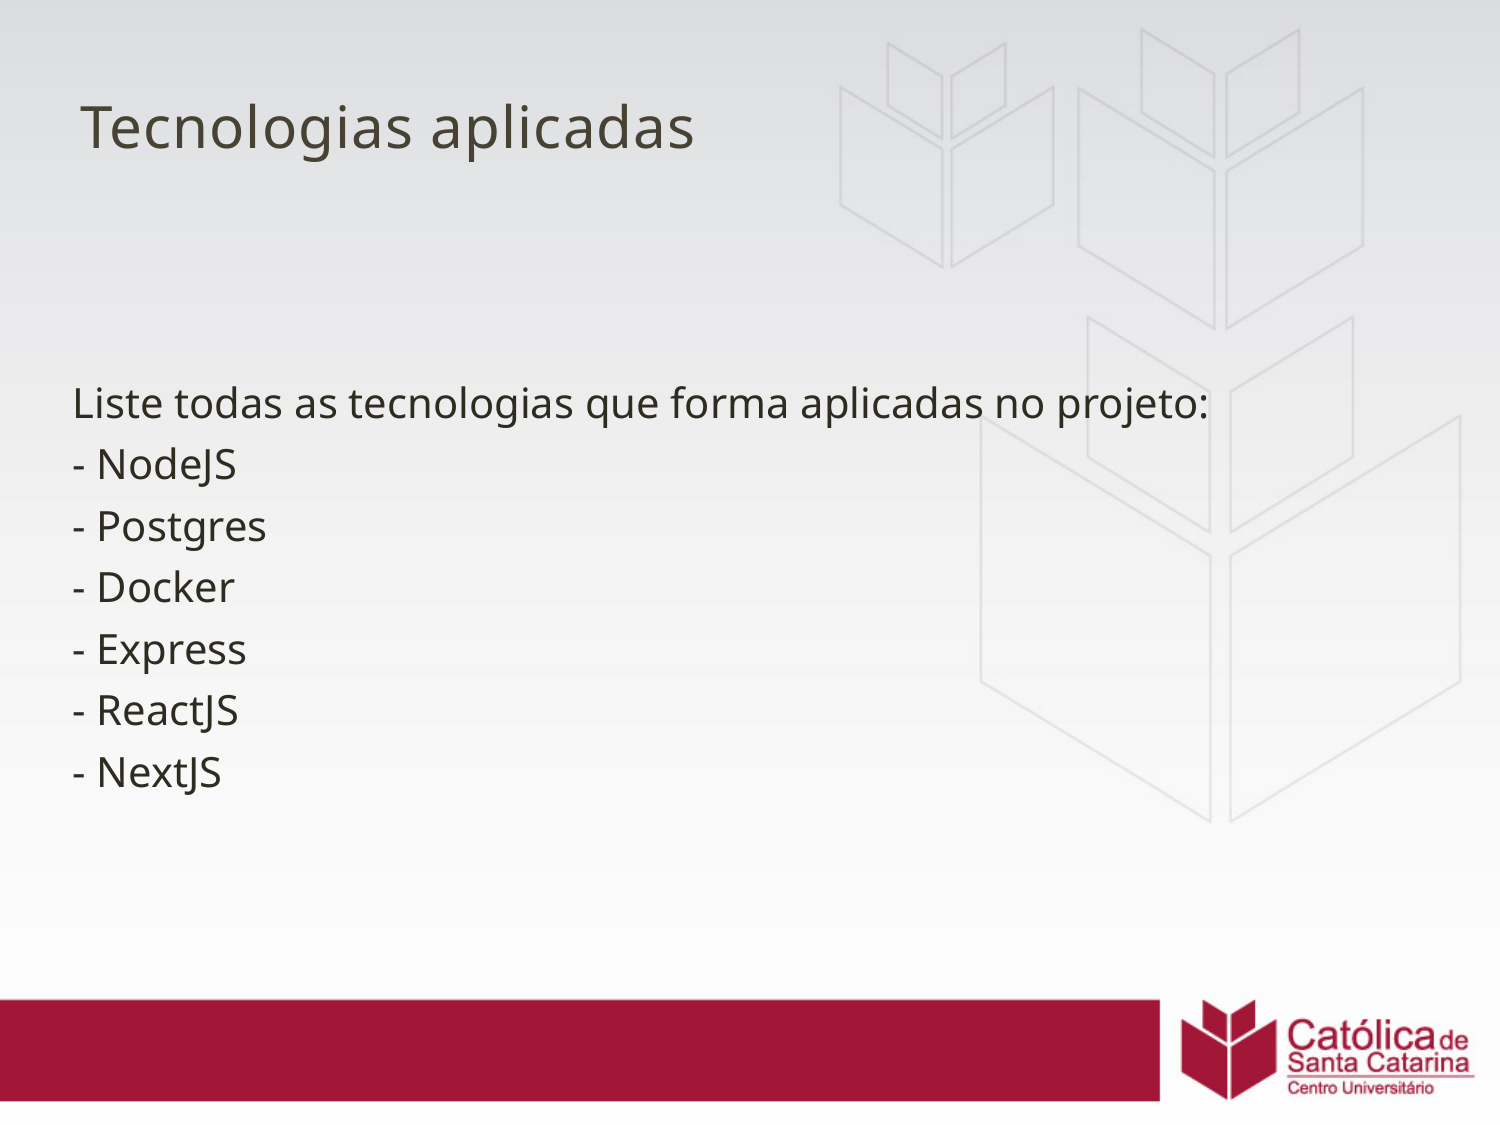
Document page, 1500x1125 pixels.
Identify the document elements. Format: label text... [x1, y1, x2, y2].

title Tecnologias aplicadas [64, 96, 1436, 342]
picture [0, 0, 1500, 1125]
list Liste todas as tecnologias que forma aplicadas no projeto: - NodeJS - Postgres - Docker - Express - ReactJS - NextJS [64, 375, 1436, 1035]
